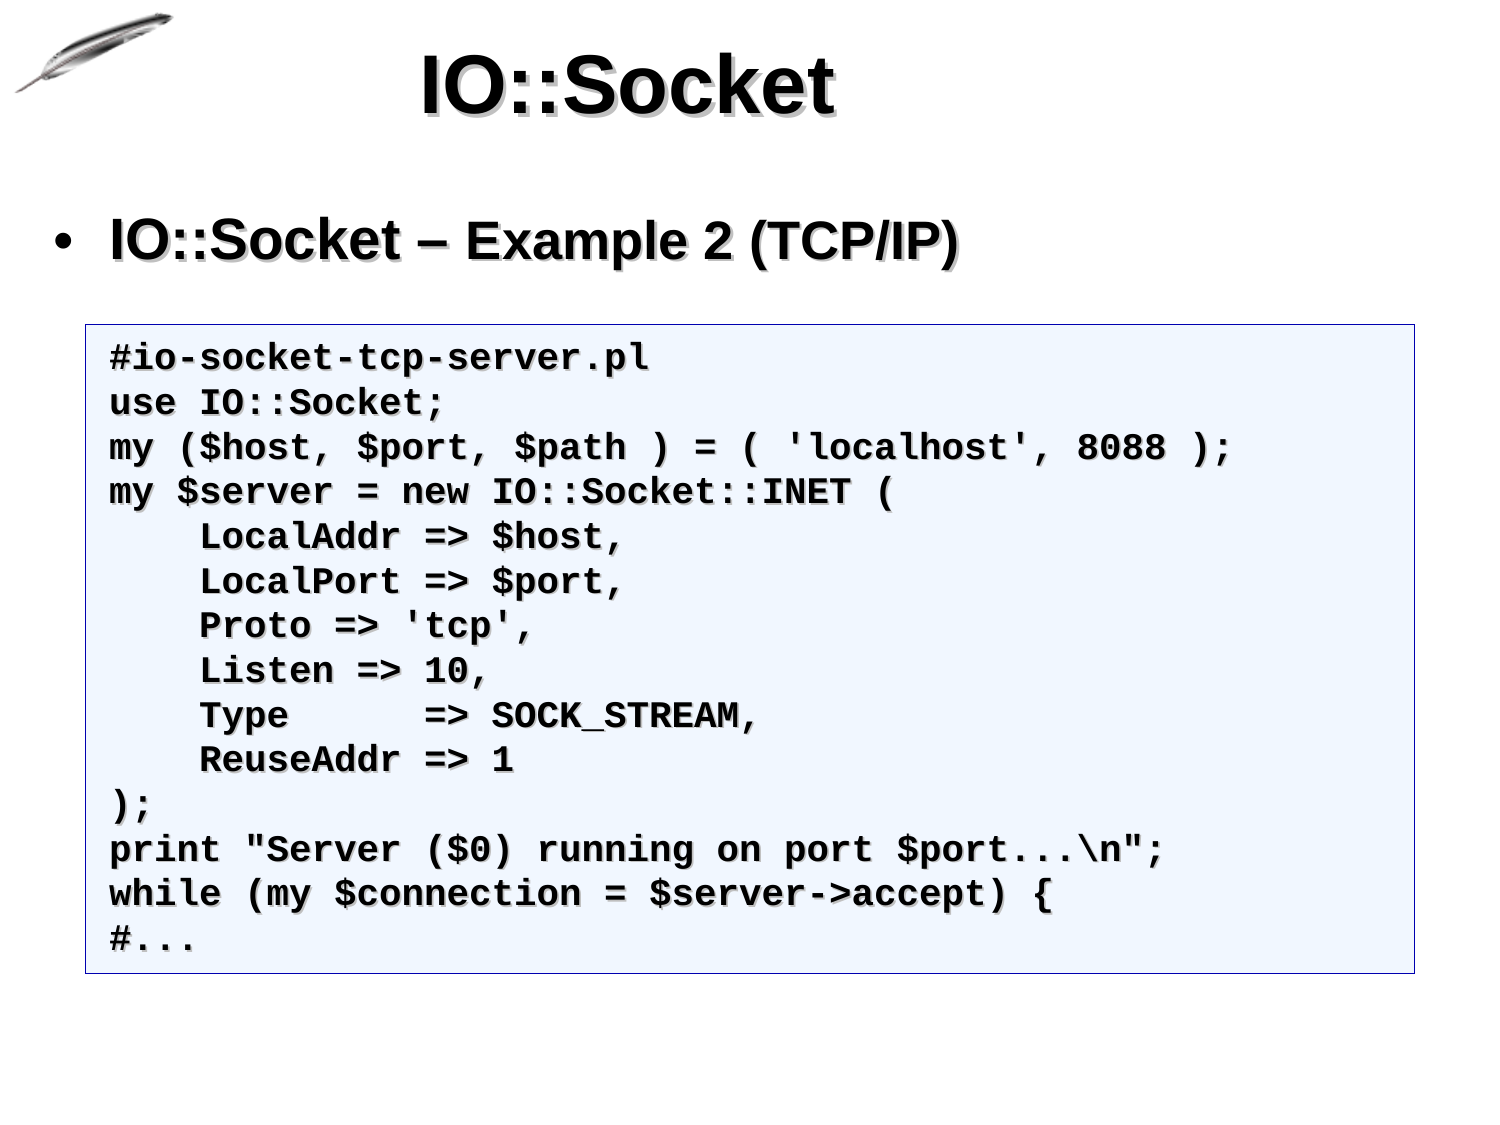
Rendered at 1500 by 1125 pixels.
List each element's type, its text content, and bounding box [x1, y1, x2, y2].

picture [11, 11, 179, 95]
list IO::Socket – Example 2 (TCP/IP) [53, 207, 1447, 1084]
title IO::Socket [419, 0, 1459, 179]
text_box #io-socket-tcp-server.pl use IO::Socket; my ($host, $port, $path ) = ( 'localhost', 8088 ); my $server = new IO::Socket::INET ( LocalAddr => $host, LocalPort => $port, Proto => 'tcp', Listen => 10, Type => SOCK_STREAM, ReuseAddr => 1 ); print "Server ($0) running on port $port...\n"; while (my $connection = $server->accept) { #... [85, 324, 1415, 974]
